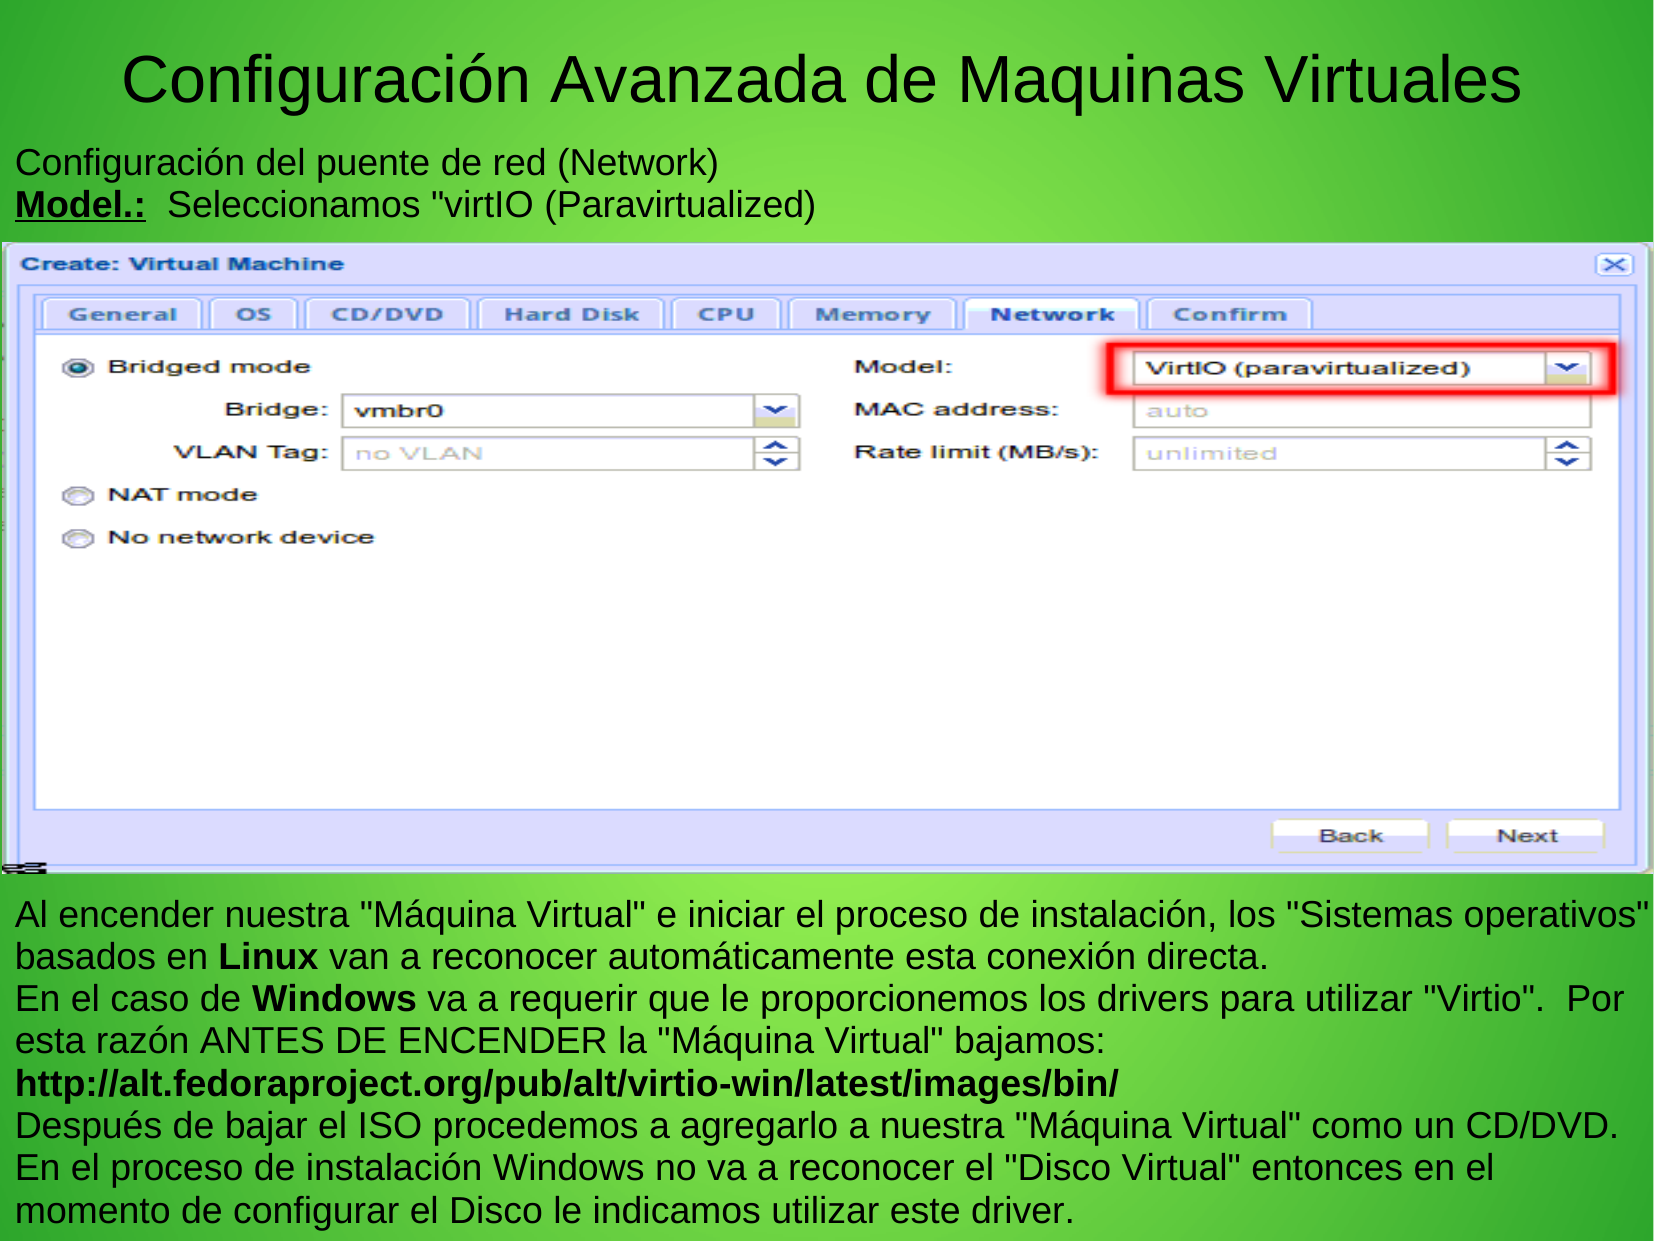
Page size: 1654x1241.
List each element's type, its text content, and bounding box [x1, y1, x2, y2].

picture [0, 234, 1654, 885]
text_box Al encender nuestra "Máquina Virtual" e iniciar el proceso de instalación, los "Sistemas operativos" basados en Linux van a reconocer automáticamente esta conexión directa. En el caso de Windows va a requerir que le proporcionemos los drivers para utilizar "Virtio". Por esta razón ANTES DE ENCENDER la "Máquina Virtual" bajamos: http://alt.fedoraproject.org/pub/alt/virtio-win/latest/images/bin/ Después de bajar el ISO procedemos a agregarlo a nuestra "Máquina Virtual" como un CD/DVD. En el proceso de instalación Windows no va a reconocer el "Disco Virtual" entonces en el momento de configurar el Disco le indicamos utilizar este driver. [0, 885, 1654, 1240]
text_box Configuración del puente de red (Network) Model.: Seleccionamos "virtIO (Paravirtualized) [0, 134, 1654, 234]
picture [0, 0, 1654, 134]
text_box Configuración Avanzada de Maquinas Virtuales [106, 35, 1607, 126]
